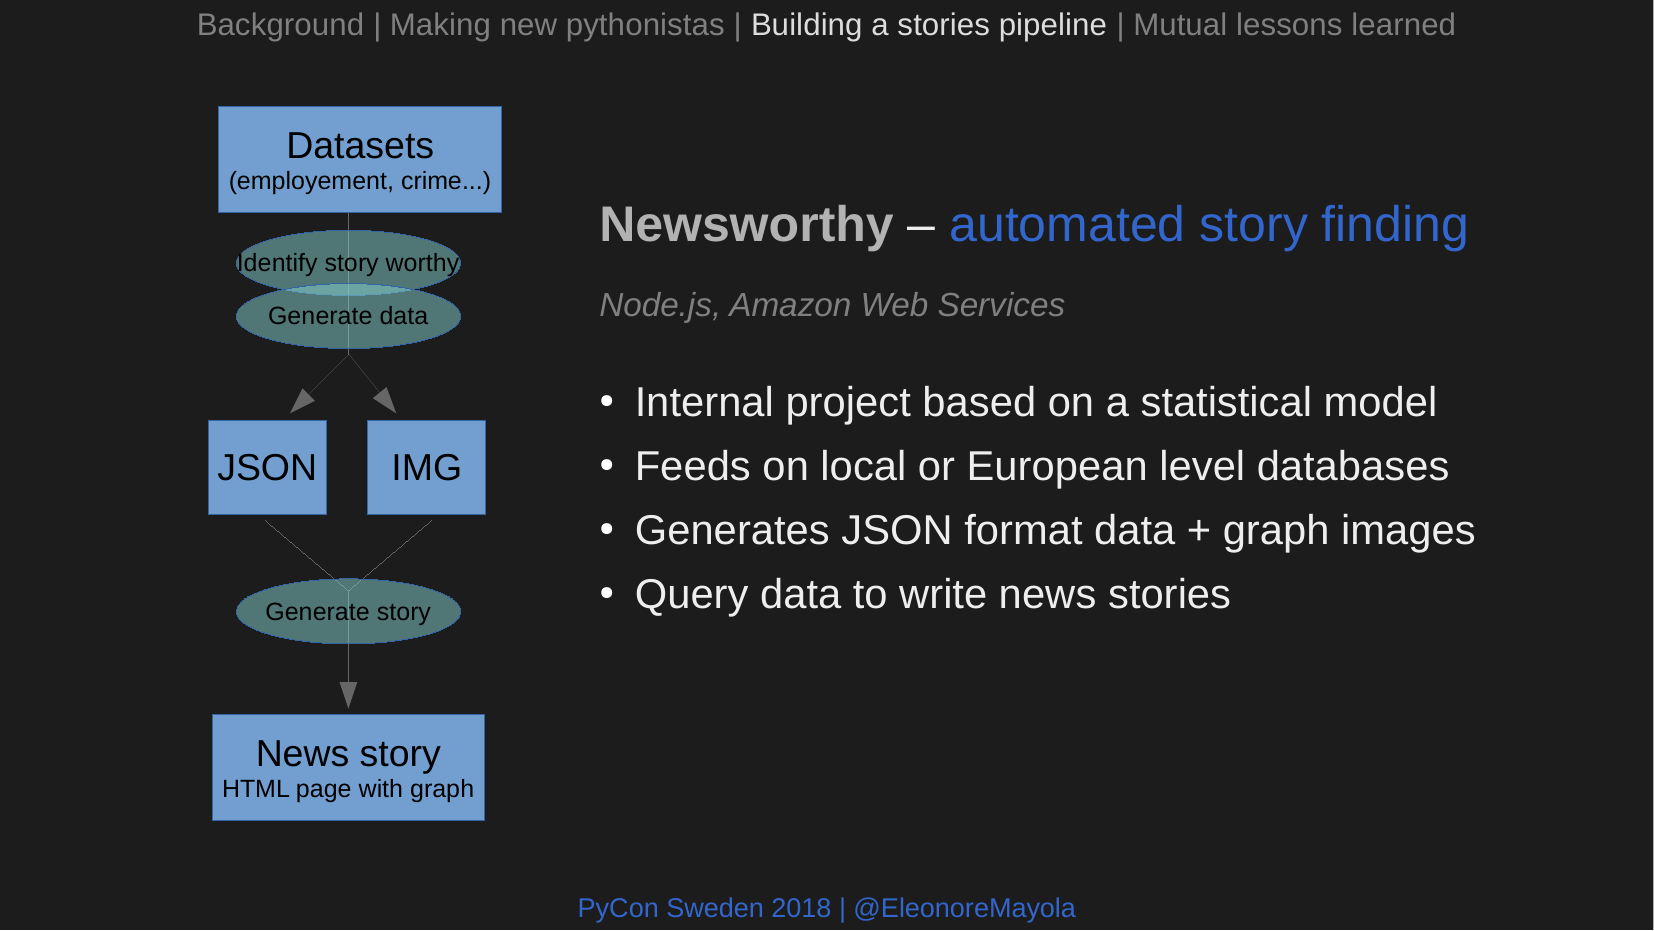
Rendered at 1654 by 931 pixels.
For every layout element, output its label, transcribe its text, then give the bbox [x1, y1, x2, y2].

text_box Newsworthy – automated story finding Node.js, Amazon Web Services Internal project based on a statistical model Feeds on local or European level databases Generates JSON format data + graph images Query data to write news stories [584, 188, 1495, 827]
text_box Datasets (employement, crime...) [218, 106, 502, 213]
text_box PyCon Sweden 2018 | @EleonoreMayola [460, 885, 1193, 931]
text_box JSON [208, 420, 327, 515]
text_box Generate story [236, 578, 461, 644]
text_box News story HTML page with graph [212, 714, 485, 821]
text_box [349, 141, 1087, 331]
text_box Identify story worthy [239, 230, 461, 289]
text_box Background | Making new pythonistas | Building a stories pipeline | Mutual lessons learned [0, 0, 1654, 57]
text_box IMG [367, 420, 486, 515]
text_box [342, 213, 348, 230]
text_box Generate data [236, 283, 461, 349]
